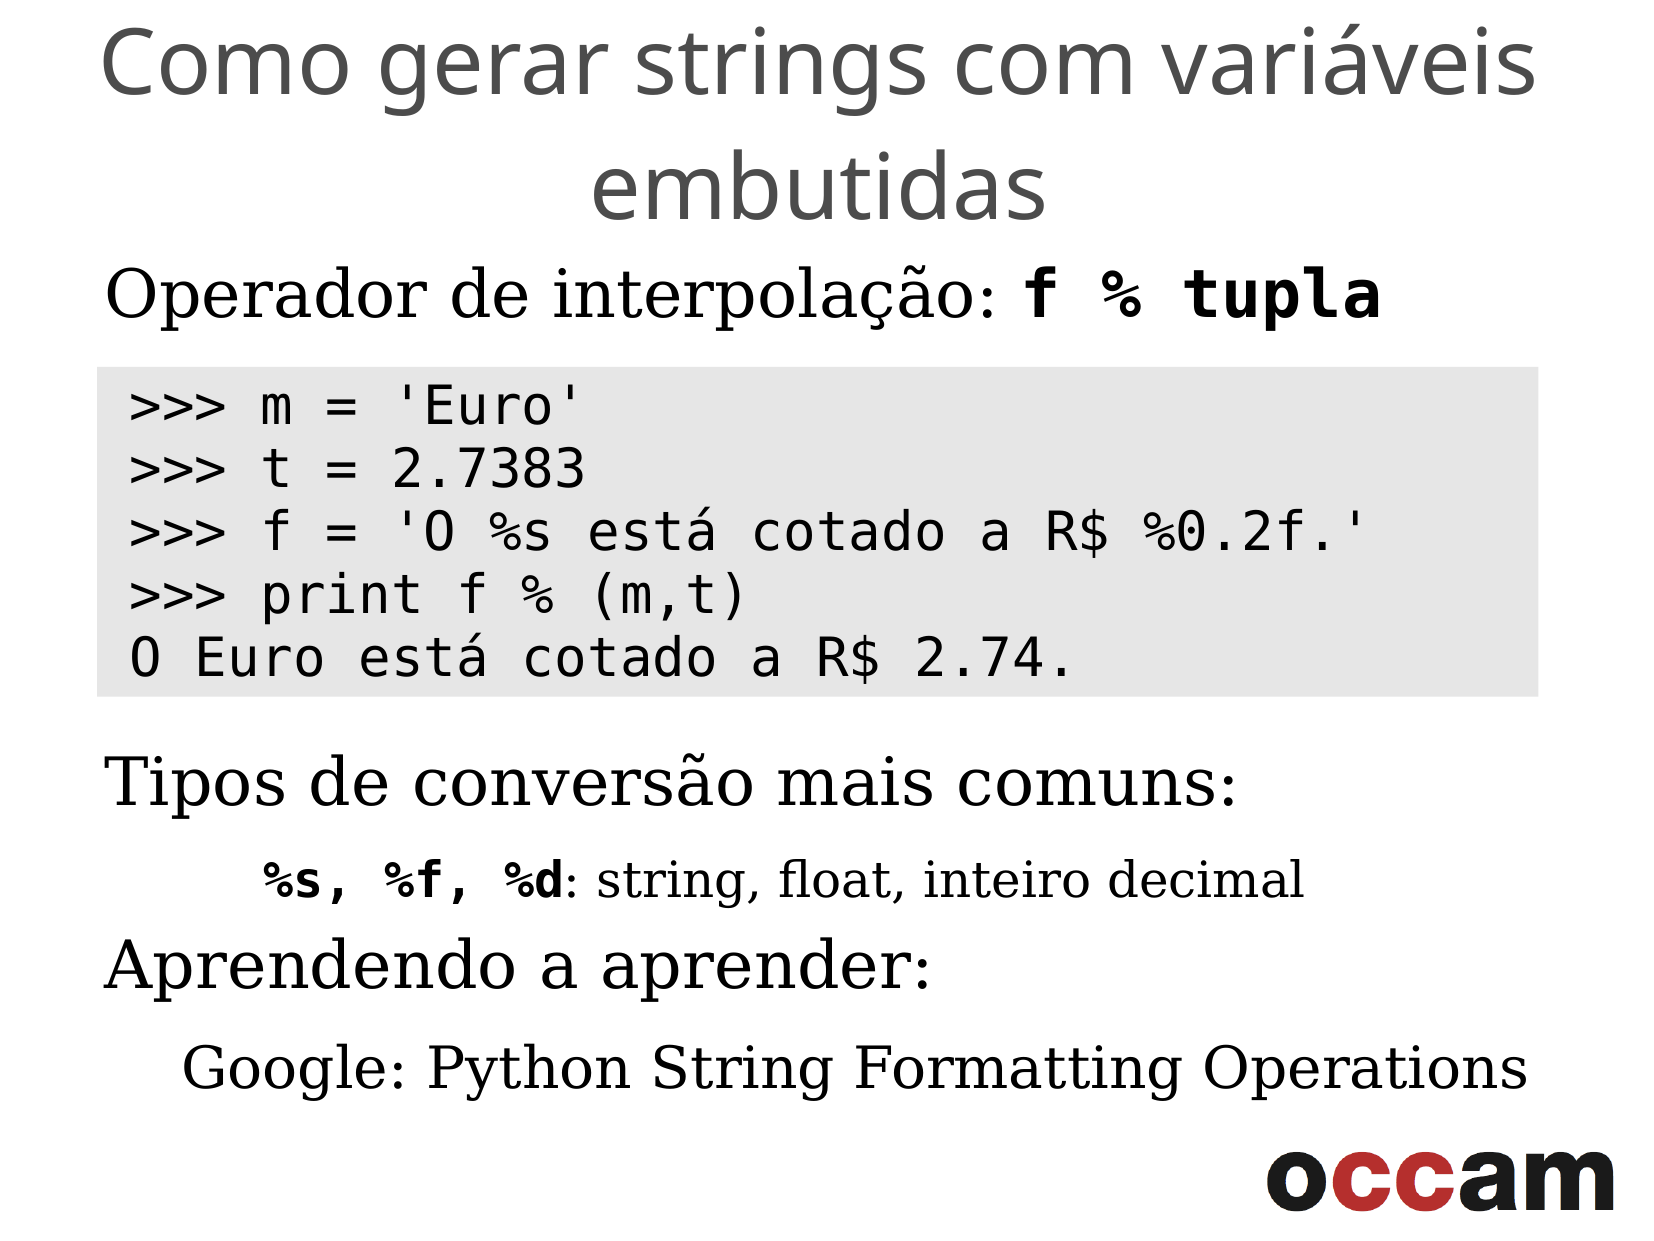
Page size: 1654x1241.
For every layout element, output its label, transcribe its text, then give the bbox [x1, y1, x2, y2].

text_box >>> m = 'Euro' >>> t = 2.7383 >>> f = 'O %s está cotado a R$ %0.2f.' >>> print f % (m,t) O Euro está cotado a R$ 2.74. [97, 366, 1539, 697]
title Como gerar strings com variáveis embutidas [75, 14, 1564, 229]
list Operador de interpolação: f % tupla Tipos de conversão mais comuns: %s, %f, %d: string, float, inteiro decimal Aprendendo a aprender: Google: Python String Formatting Operations [86, 255, 1628, 1103]
picture [1237, 1122, 1643, 1241]
